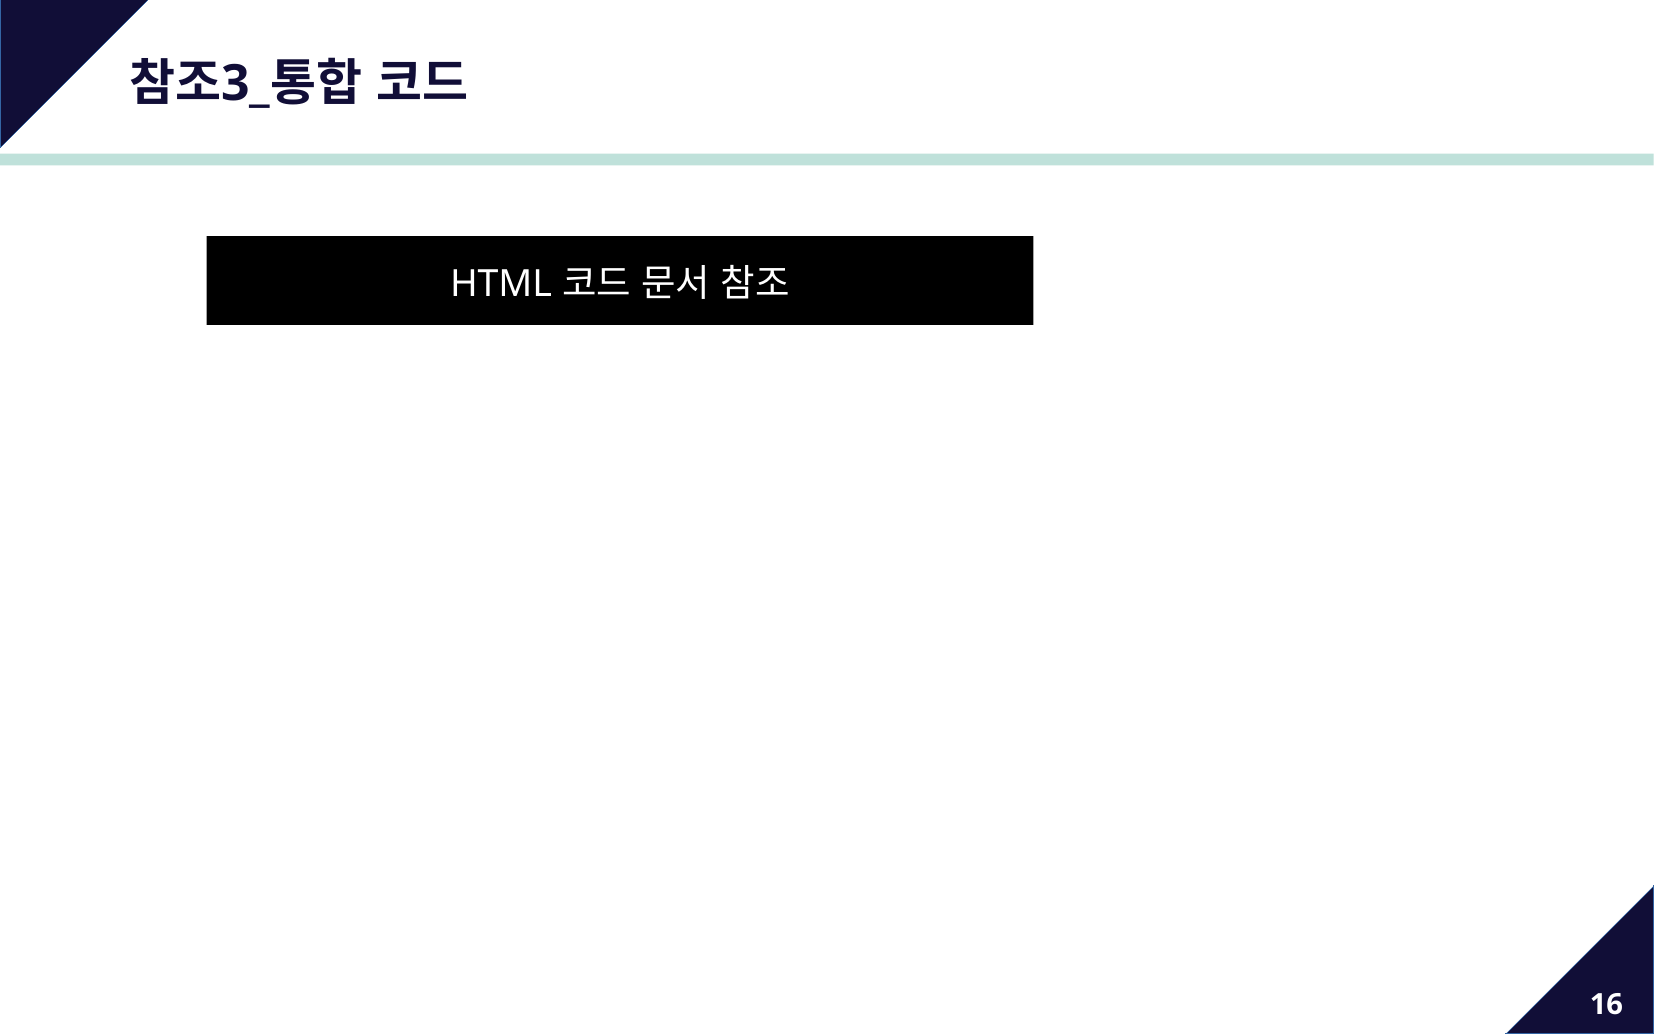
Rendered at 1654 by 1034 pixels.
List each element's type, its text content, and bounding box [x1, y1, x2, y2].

title 참조3_통합 코드 [129, 41, 1618, 148]
text_box <숫자> [1541, 974, 1654, 1033]
text_box HTML 코드 문서 참조 [206, 236, 1034, 325]
